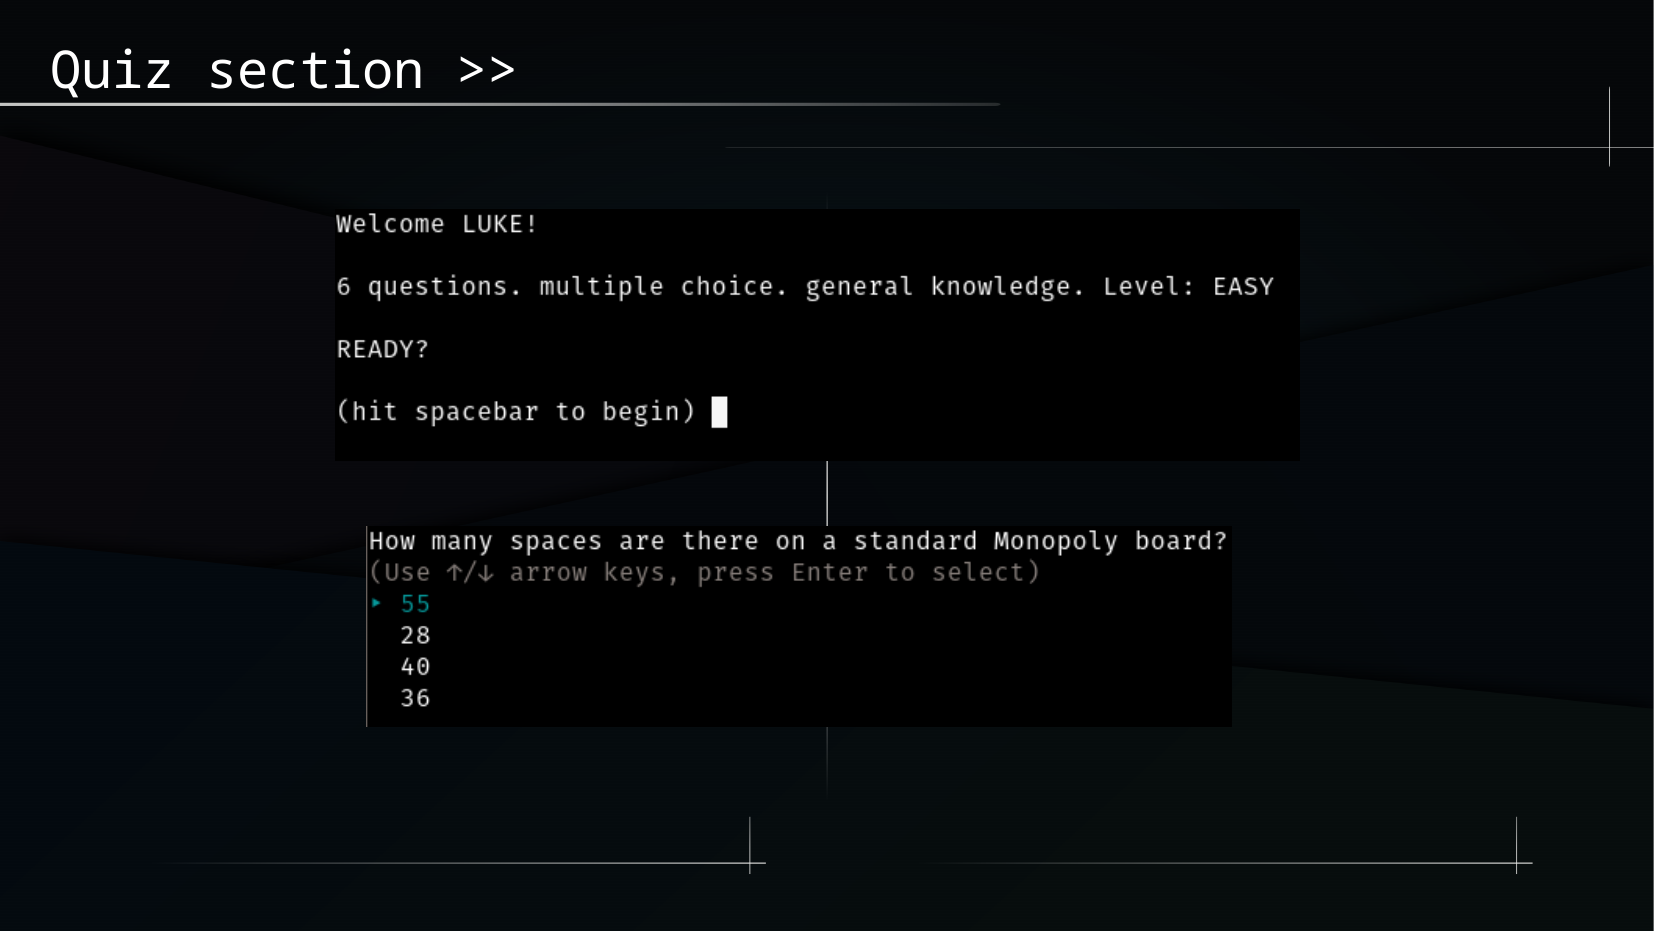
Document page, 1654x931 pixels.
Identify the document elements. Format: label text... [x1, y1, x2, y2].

text_box Quiz section >> [35, 25, 827, 107]
picture [0, 0, 1654, 931]
